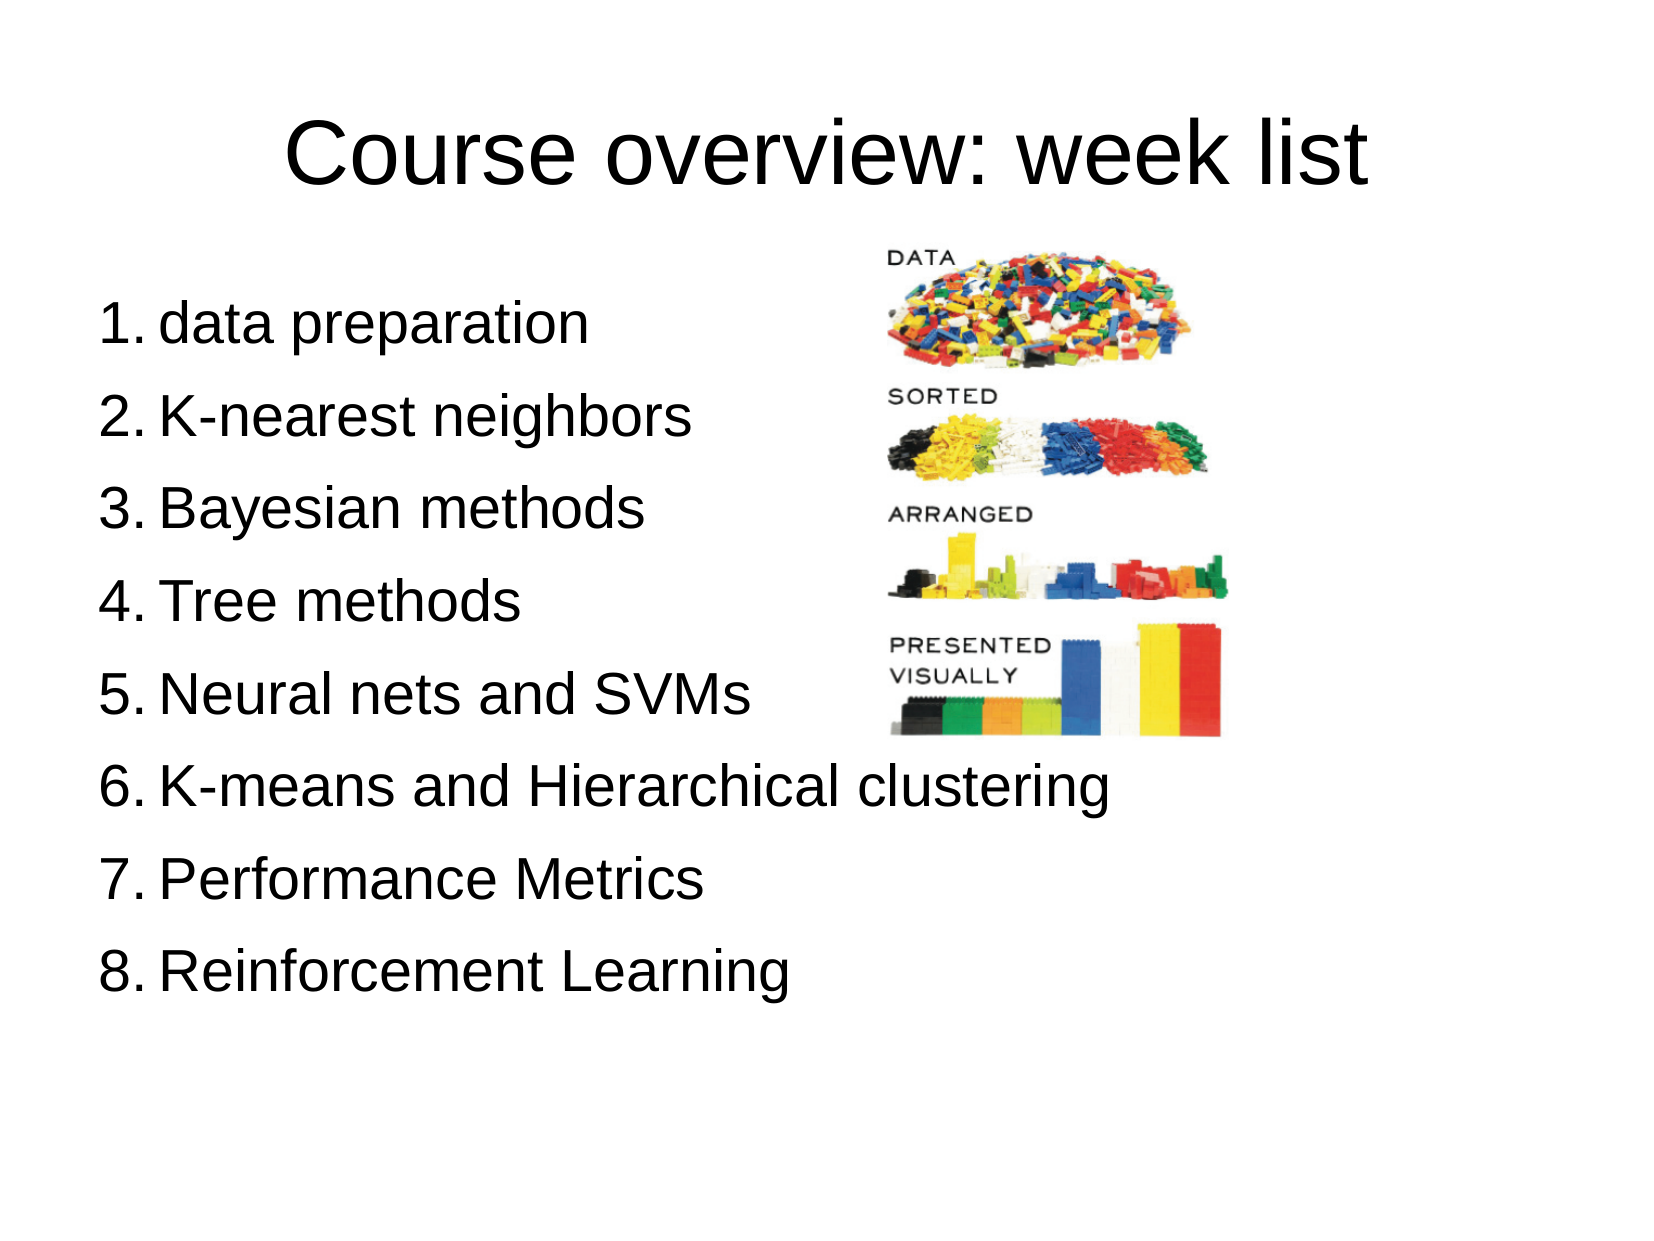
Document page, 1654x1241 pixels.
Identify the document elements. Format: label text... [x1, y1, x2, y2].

title Course overview: week list [82, 49, 1571, 257]
picture [885, 239, 1231, 741]
list data preparation K-nearest neighbors Bayesian methods Tree methods Neural nets and SVMs K-means and Hierarchical clustering Performance Metrics Reinforcement Learning [82, 290, 1571, 1010]
